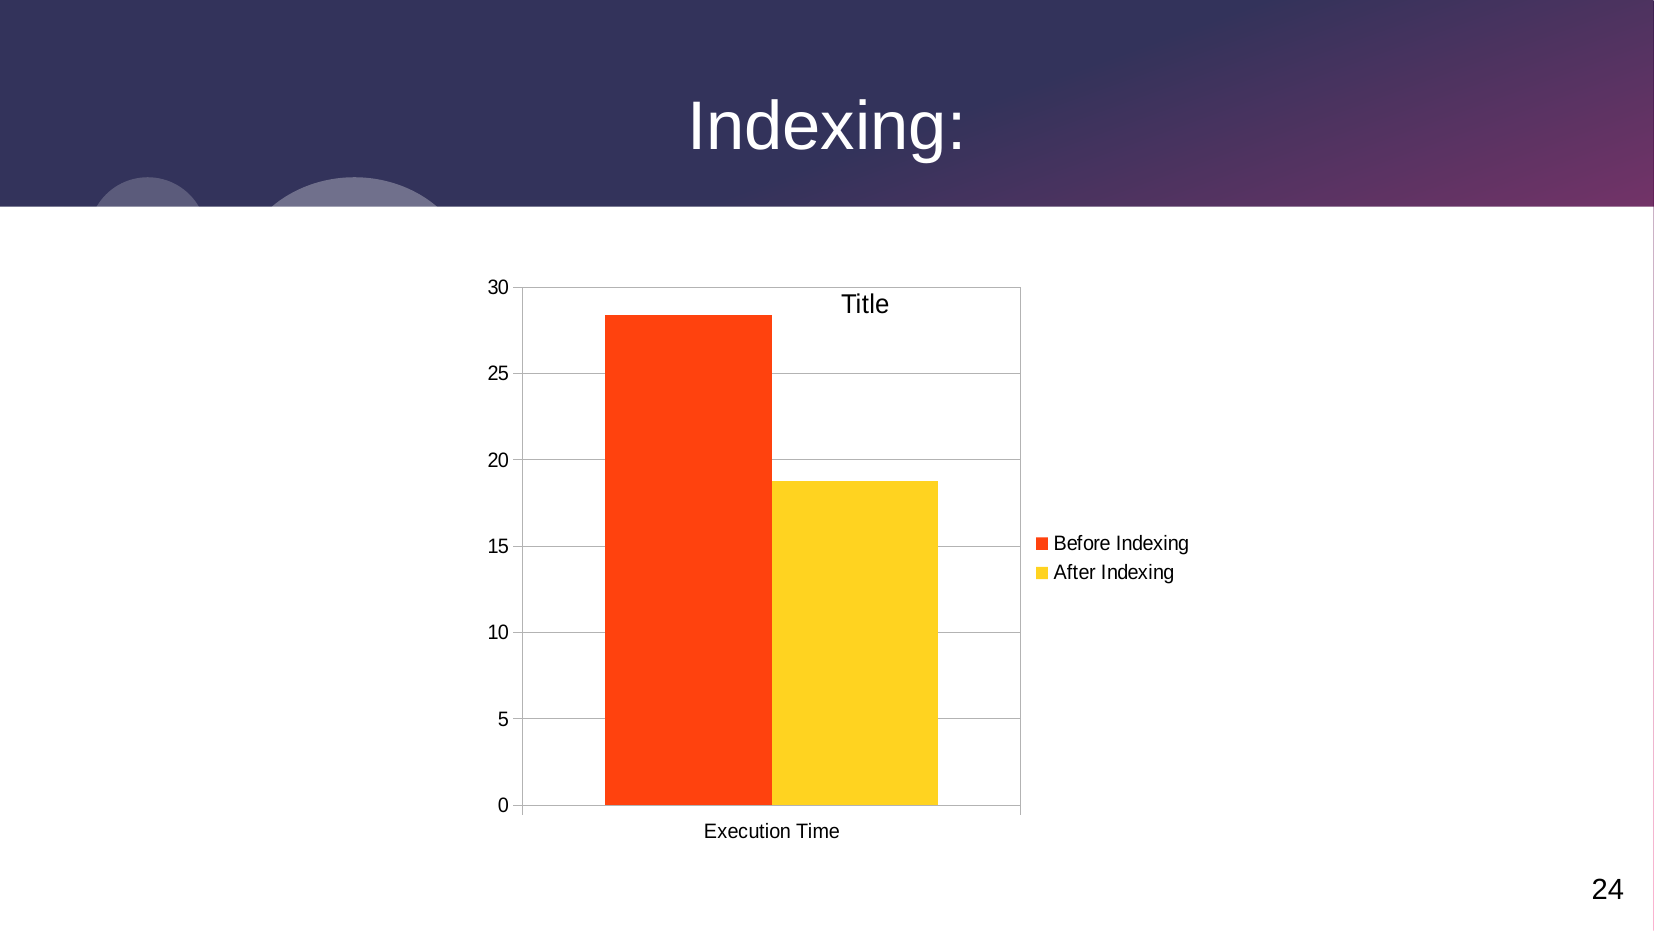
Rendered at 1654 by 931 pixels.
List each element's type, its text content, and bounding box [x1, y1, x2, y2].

title Indexing: [88, 44, 1565, 207]
chart [487, 262, 1208, 855]
